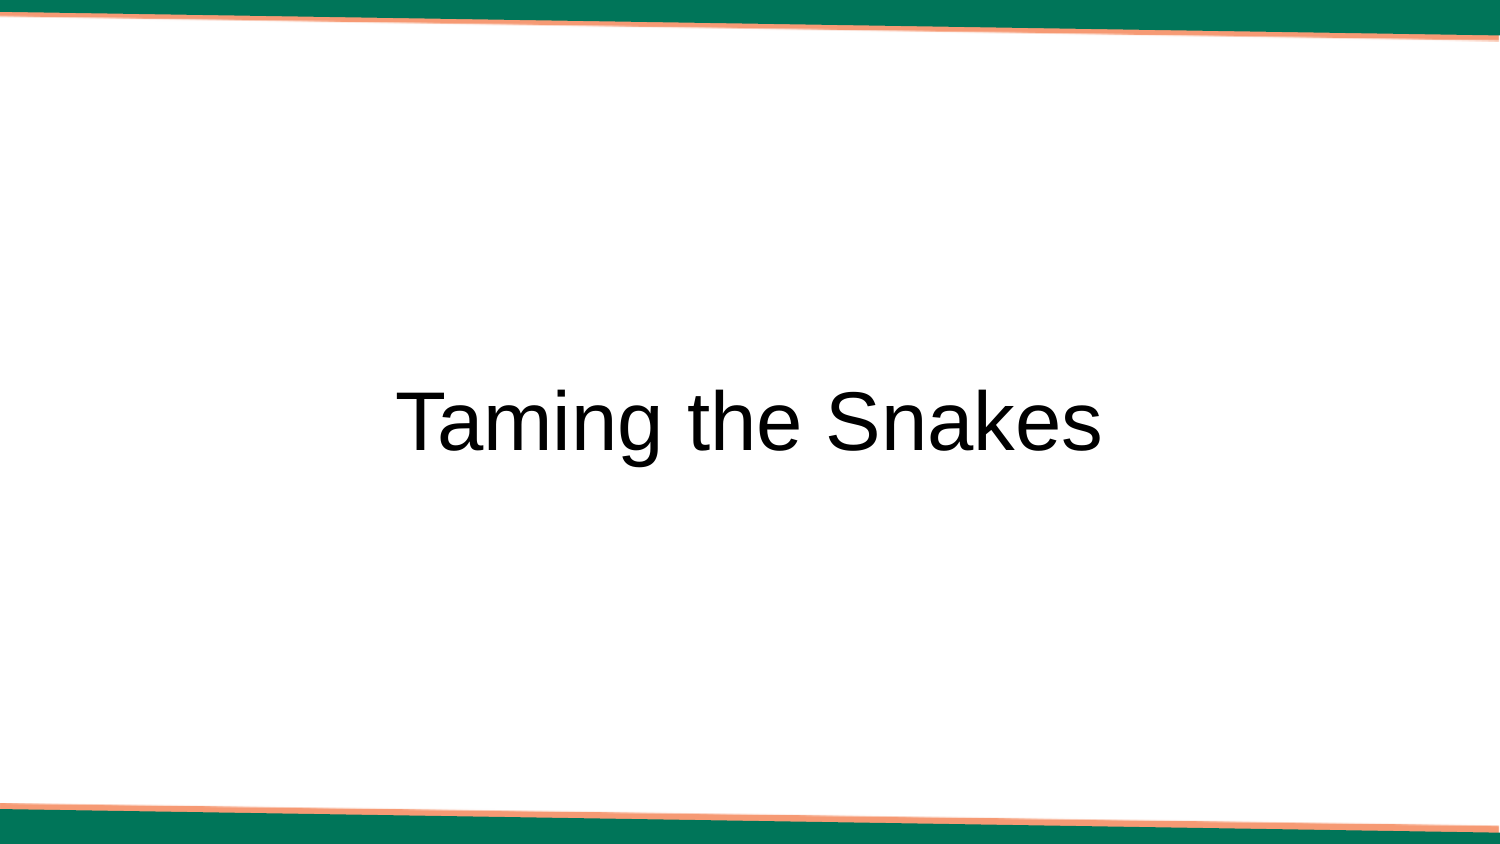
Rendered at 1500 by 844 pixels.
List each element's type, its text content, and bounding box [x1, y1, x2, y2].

subtitle Taming the Snakes [206, 330, 1294, 514]
